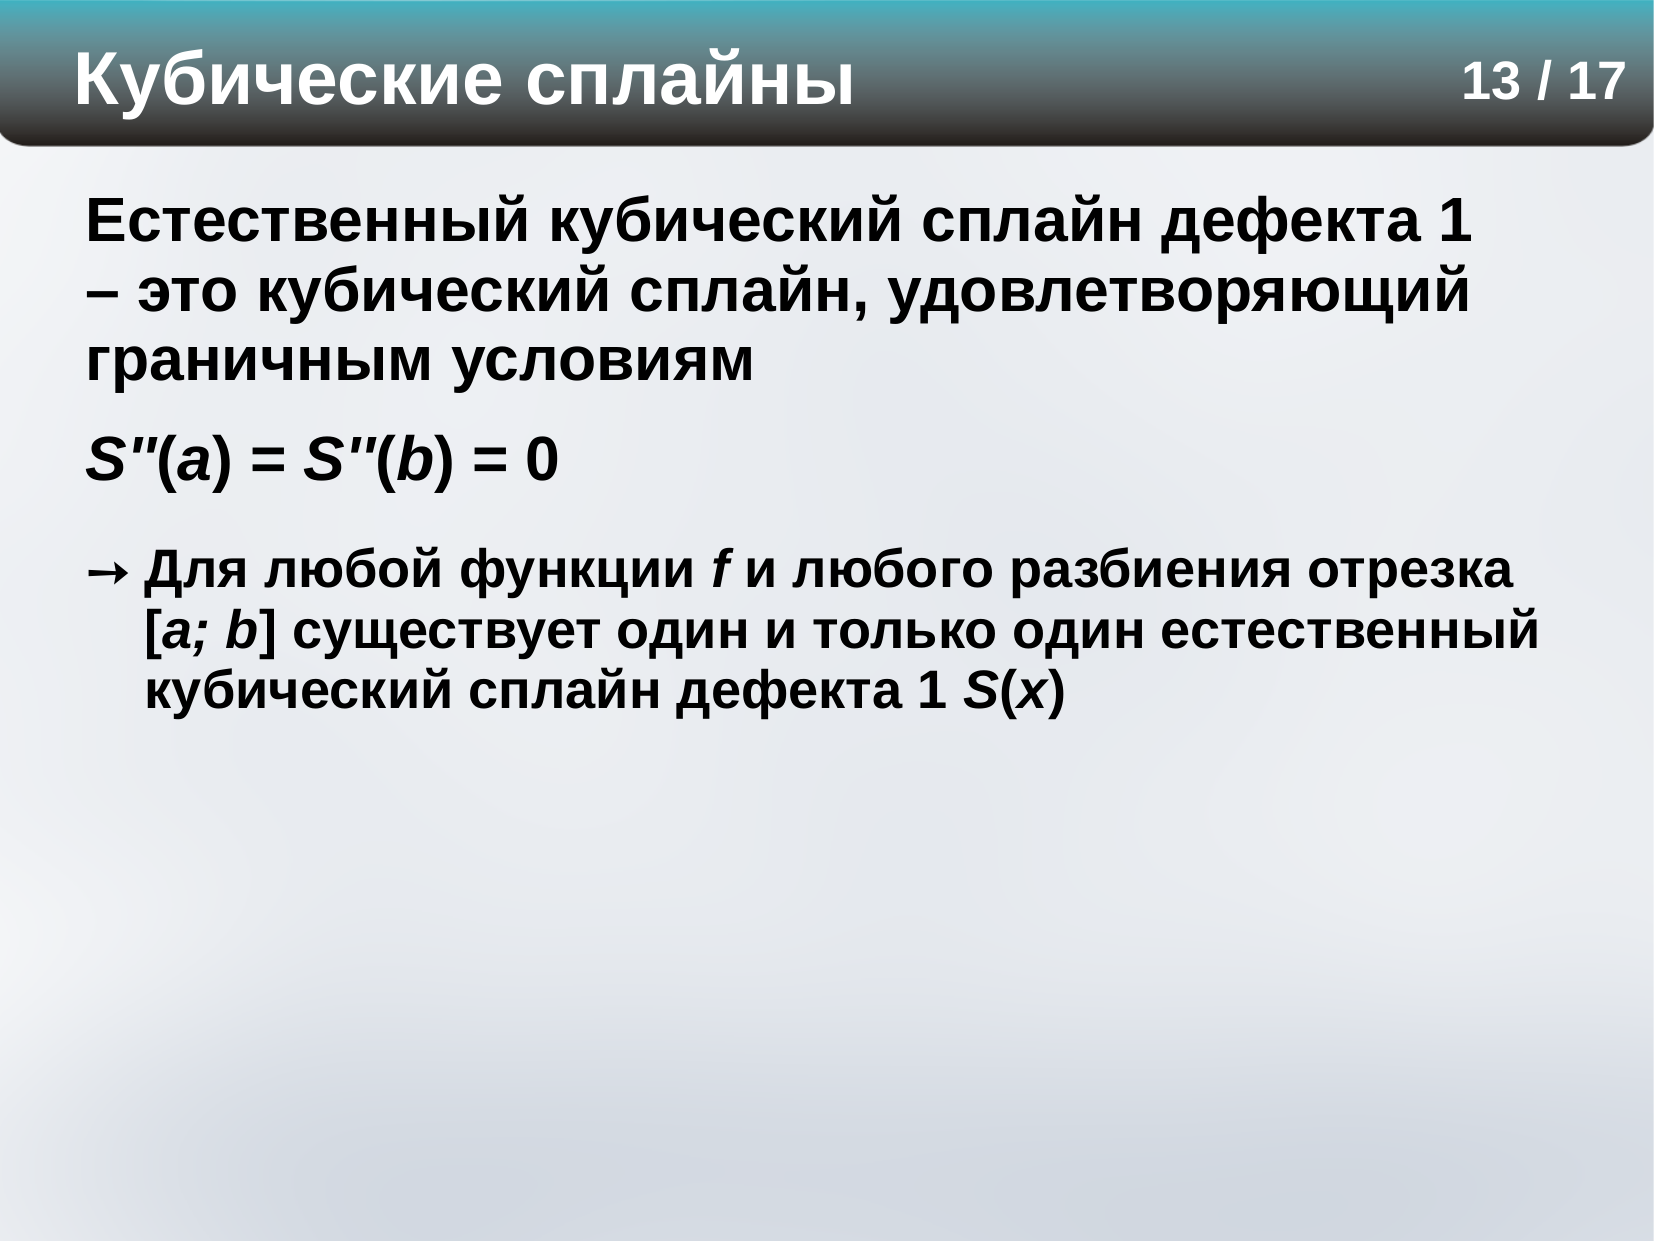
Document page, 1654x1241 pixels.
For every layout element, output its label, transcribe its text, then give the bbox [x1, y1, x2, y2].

text_box <номер> / 17 [1446, 42, 1654, 119]
text_box Кубические сплайны [59, 29, 1359, 129]
picture [0, 0, 1654, 1241]
text_box Естественный кубический сплайн дефекта 1 – это кубический сплайн, удовлетворяющий граничным условиям S''(a) = S''(b) = 0 [70, 177, 1506, 501]
text_box Для любой функции f и любого разбиения отрезка [a; b] существует один и только один естественный кубический сплайн дефекта 1 S(x) [70, 531, 1577, 739]
